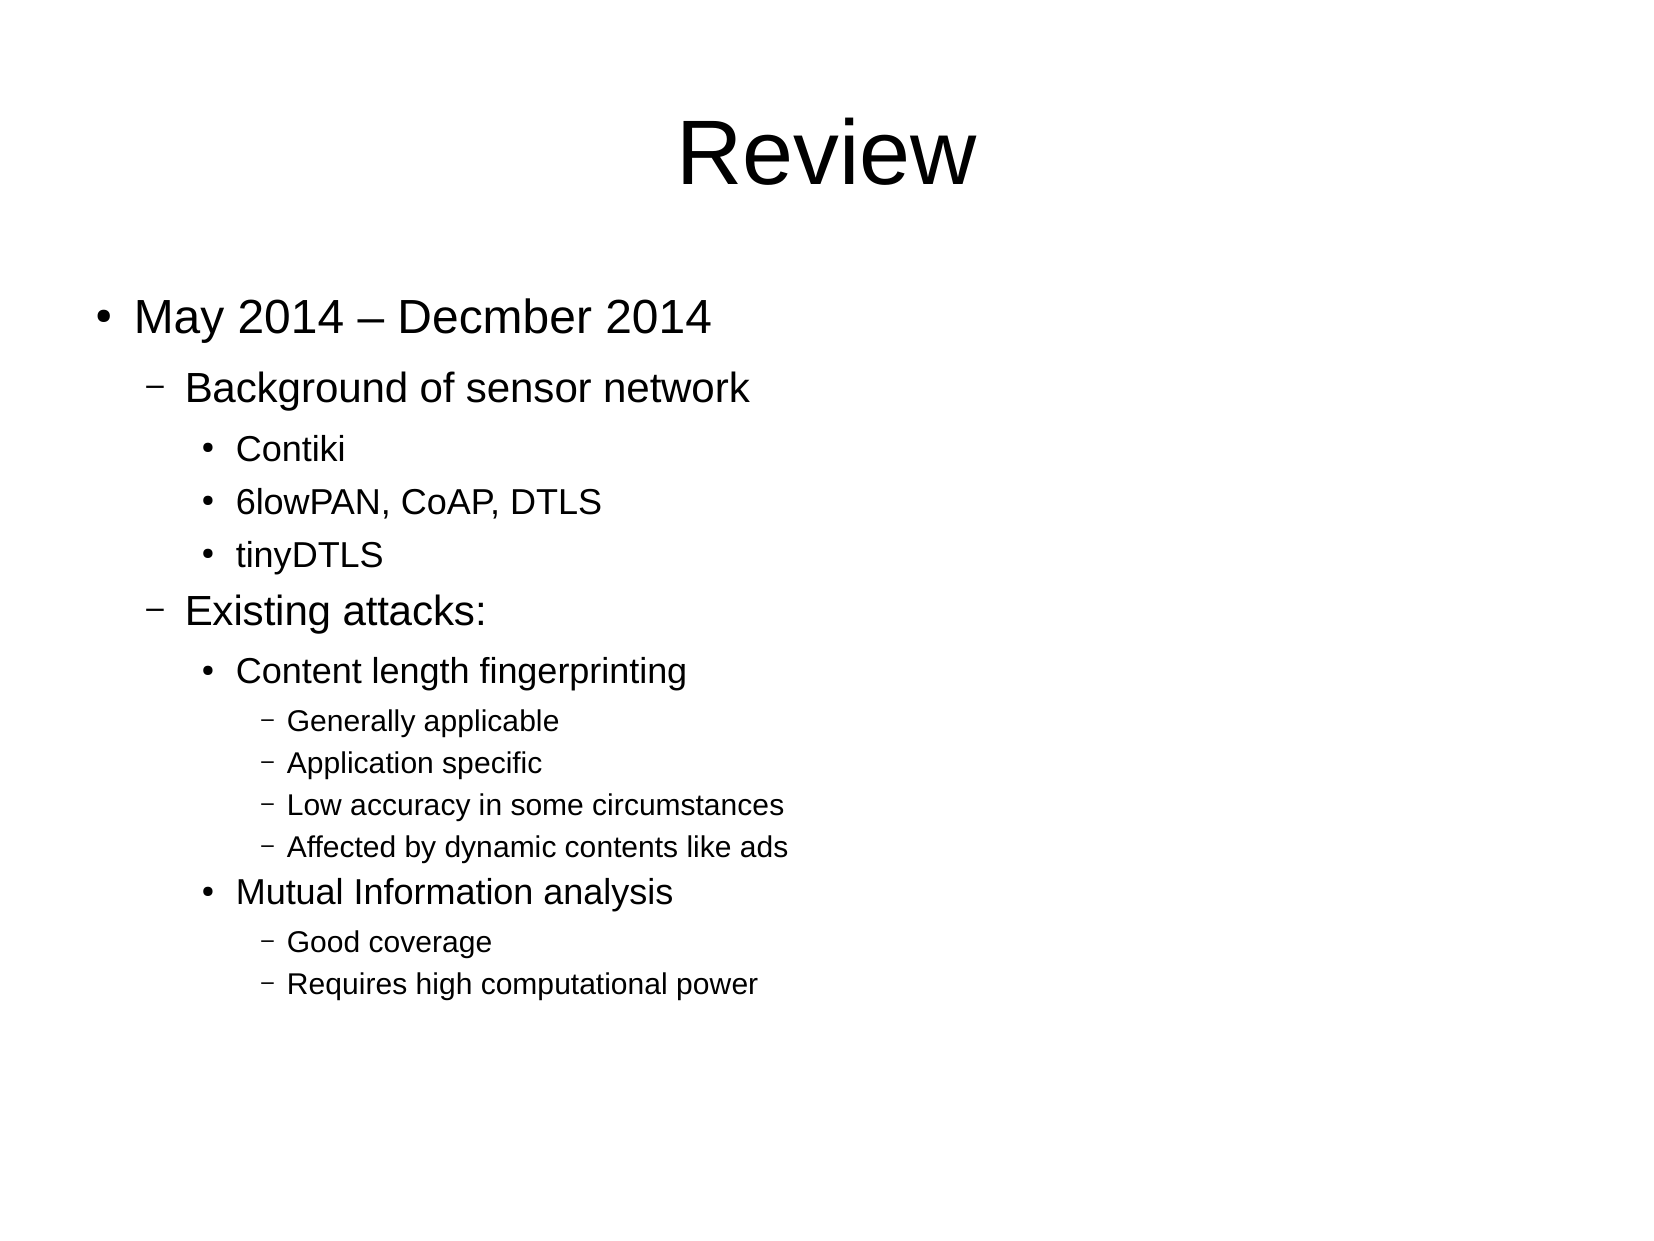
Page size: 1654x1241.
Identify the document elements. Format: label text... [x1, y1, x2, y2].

list May 2014 – Decmber 2014 Background of sensor network Contiki 6lowPAN, CoAP, DTLS tinyDTLS Existing attacks: Content length fingerprinting Generally applicable Application specific Low accuracy in some circumstances Affected by dynamic contents like ads Mutual Information analysis Good coverage Requires high computational power [82, 290, 1571, 1010]
title Review [82, 49, 1571, 257]
